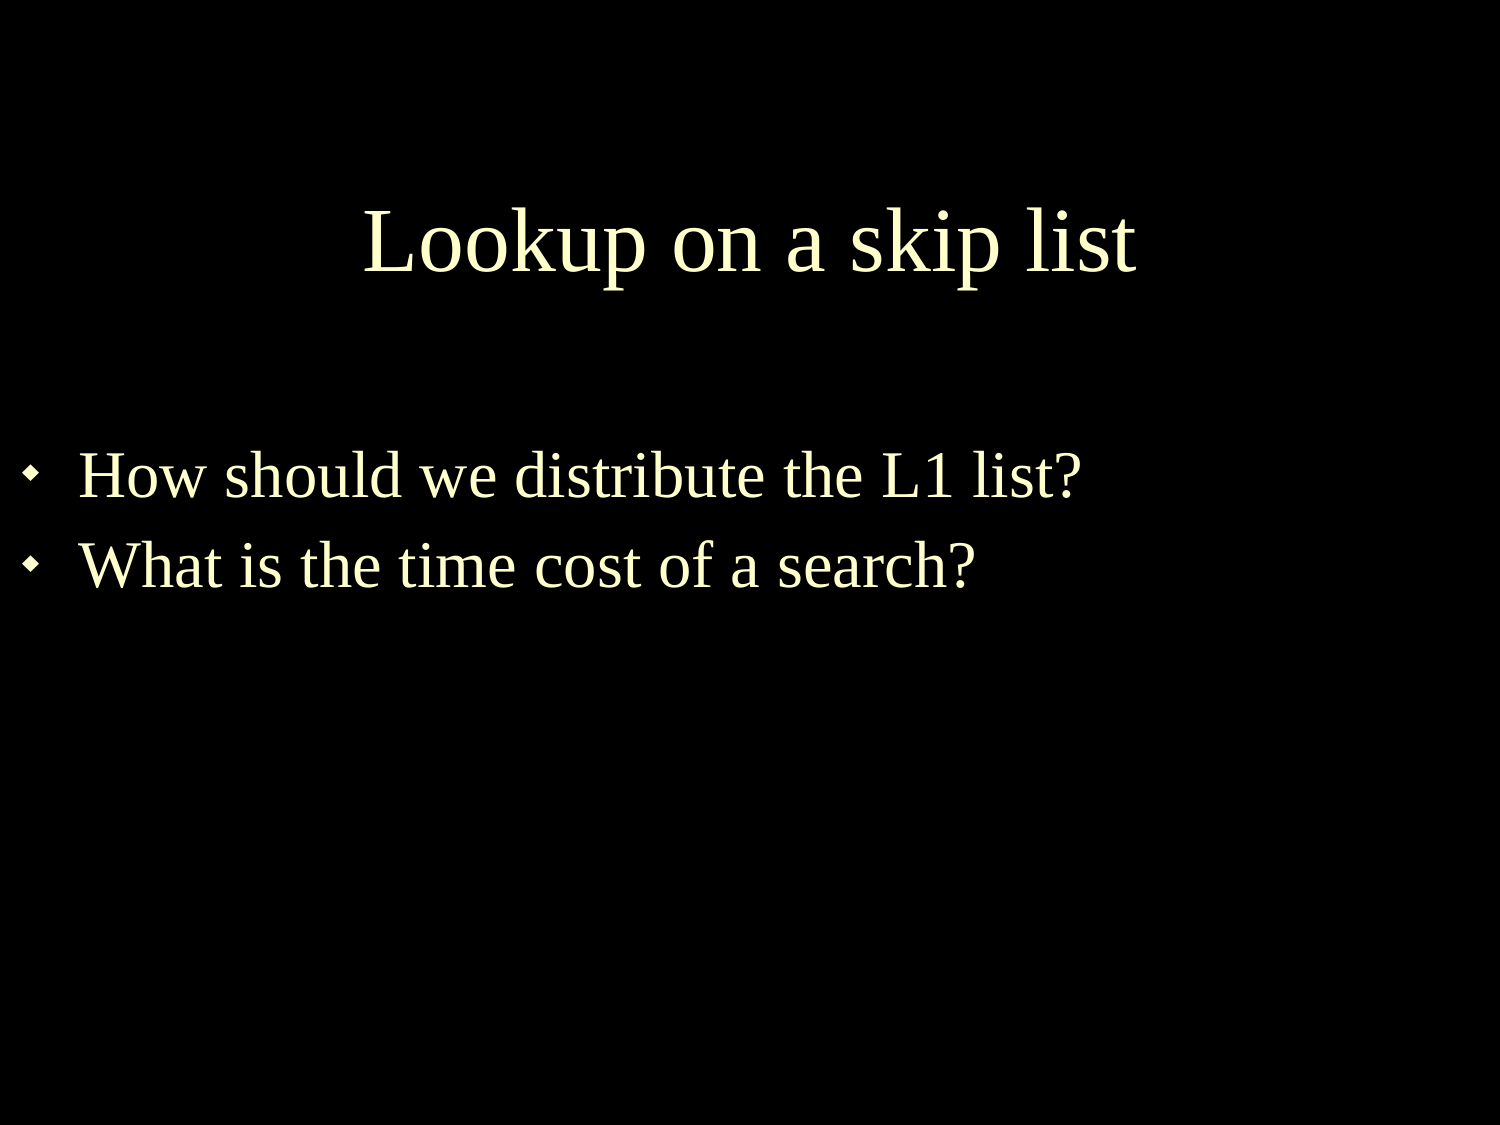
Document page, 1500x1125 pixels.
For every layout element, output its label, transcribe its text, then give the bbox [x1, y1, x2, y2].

title Lookup on a skip list [22, 153, 1480, 329]
list How should we distribute the L1 list? What is the time cost of a search? [22, 347, 1482, 1075]
